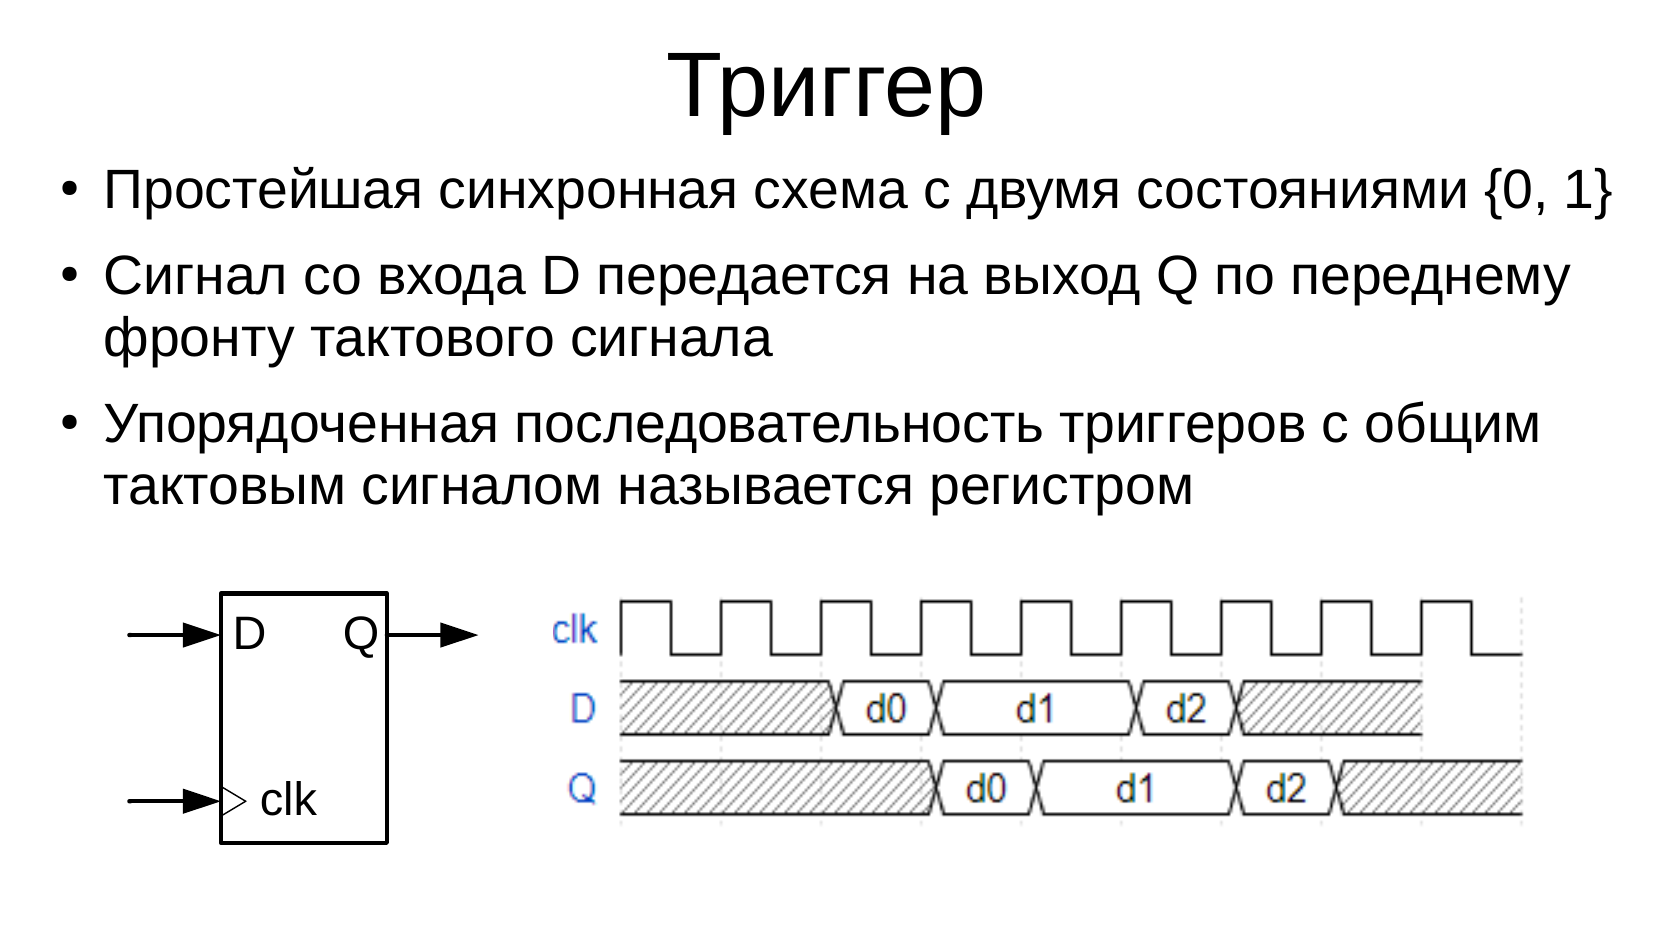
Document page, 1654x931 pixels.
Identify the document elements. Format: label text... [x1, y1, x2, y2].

title Триггер [82, 7, 1571, 158]
picture [82, 582, 1561, 855]
list Простейшая синхронная схема с двумя состояниями {0, 1} Сигнал со входа D передается на выход Q по переднему фронту тактового сигнала Упорядоченная последовательность триггеров с общим тактовым сигналом называется регистром [45, 158, 1621, 541]
